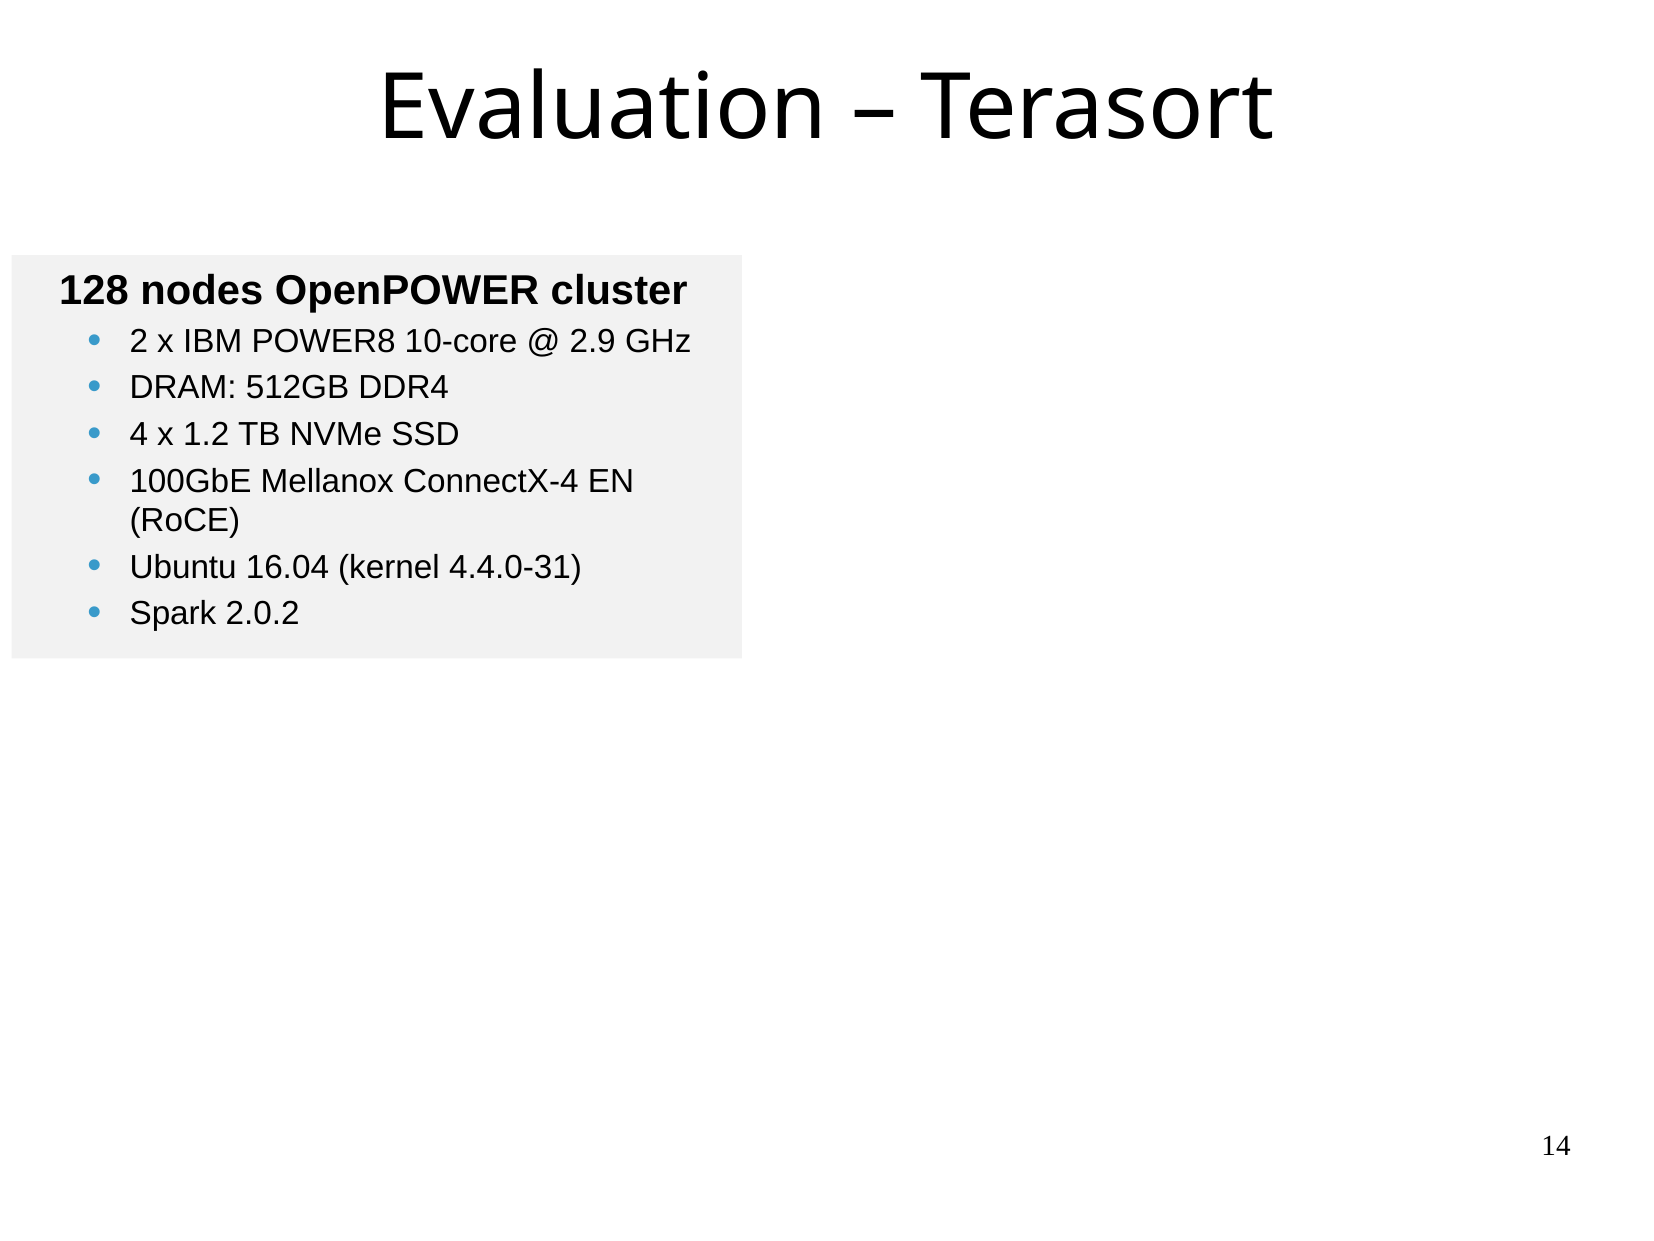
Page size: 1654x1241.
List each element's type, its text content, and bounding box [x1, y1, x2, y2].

title Evaluation – Terasort [82, 45, 1571, 159]
list 128 nodes OpenPOWER cluster 2 x IBM POWER8 10-core @ 2.9 GHz DRAM: 512GB DDR4 4 x 1.2 TB NVMe SSD 100GbE Mellanox ConnectX-4 EN (RoCE) Ubuntu 16.04 (kernel 4.4.0-31) Spark 2.0.2 [11, 255, 742, 659]
